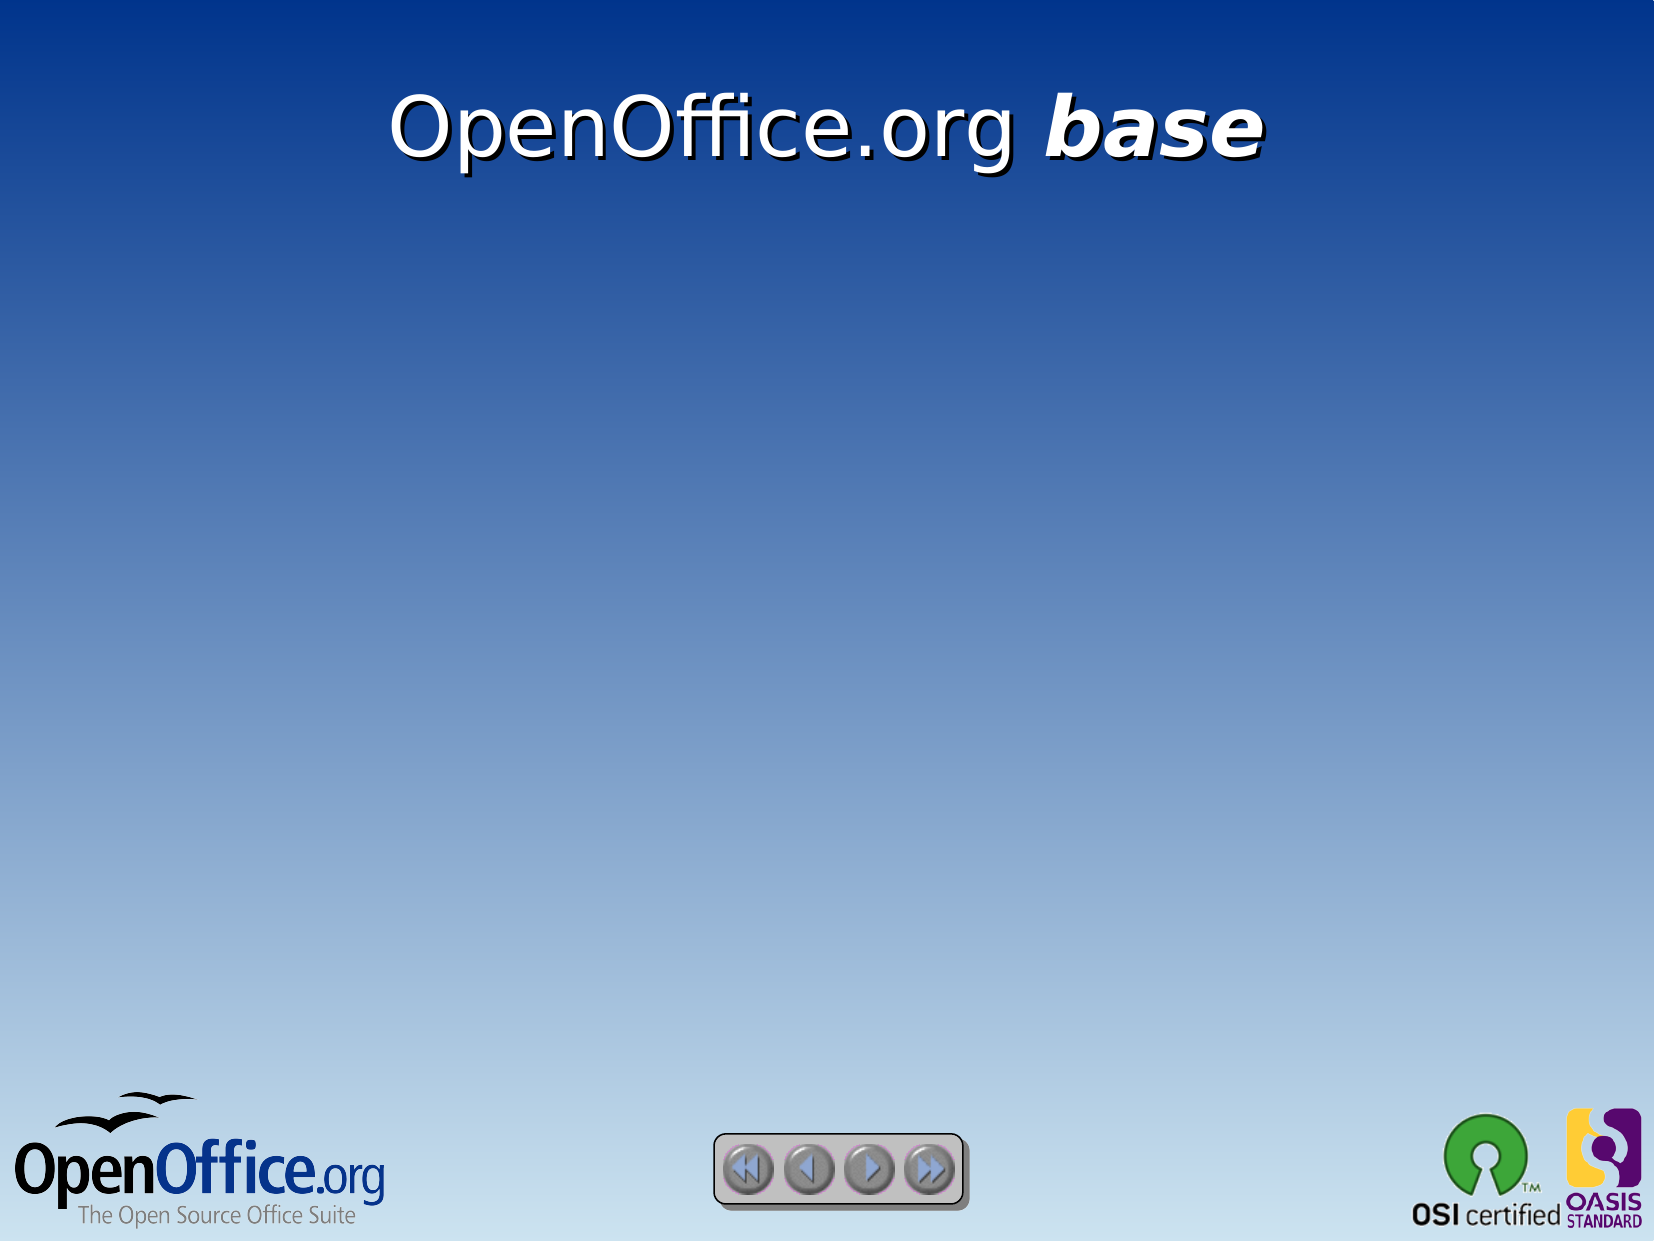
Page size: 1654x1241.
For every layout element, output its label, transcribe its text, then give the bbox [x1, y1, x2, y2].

picture [15, 1092, 384, 1229]
picture [844, 1144, 895, 1195]
picture [723, 1144, 774, 1195]
title OpenOffice.org base [82, 49, 1571, 208]
picture [1405, 1102, 1654, 1238]
picture [141, 194, 1495, 1066]
picture [904, 1144, 955, 1195]
text_box [714, 1133, 963, 1204]
picture [784, 1144, 835, 1195]
